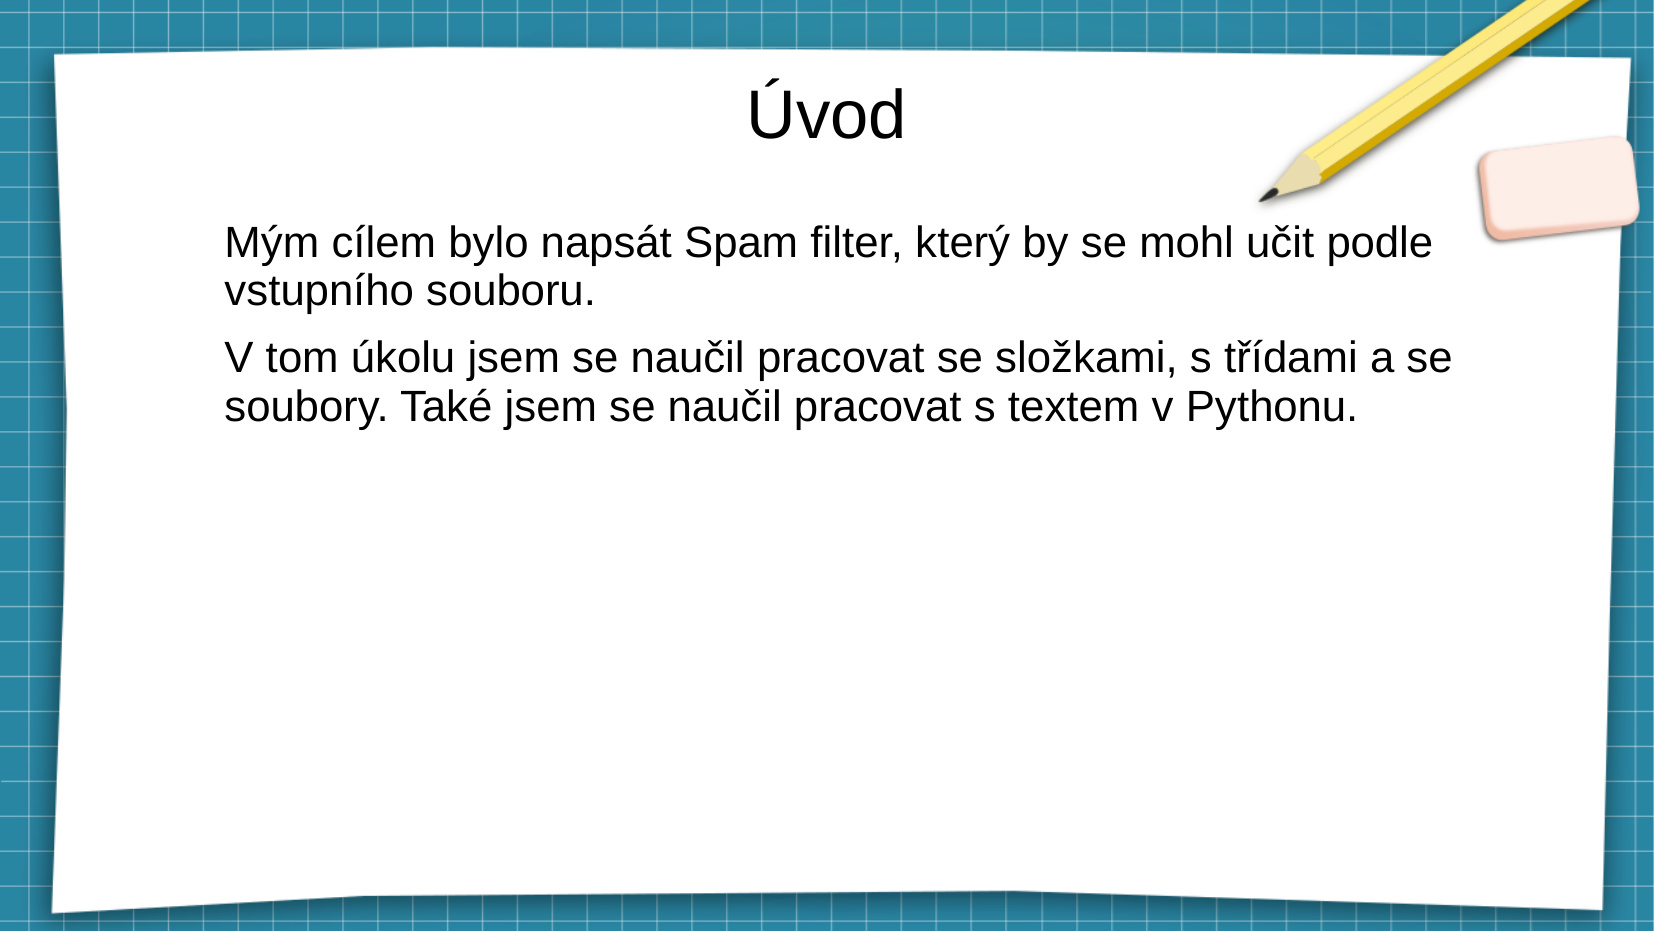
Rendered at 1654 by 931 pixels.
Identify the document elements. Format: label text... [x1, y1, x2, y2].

title Úvod [82, 37, 1571, 193]
picture [0, 0, 1654, 931]
list Mým cílem bylo napsát Spam filter, který by se mohl učit podle vstupního souboru. V tom úkolu jsem se naučil pracovat se složkami, s třídami a se soubory. Také jsem se naučil pracovat s textem v Pythonu. [82, 217, 1571, 758]
